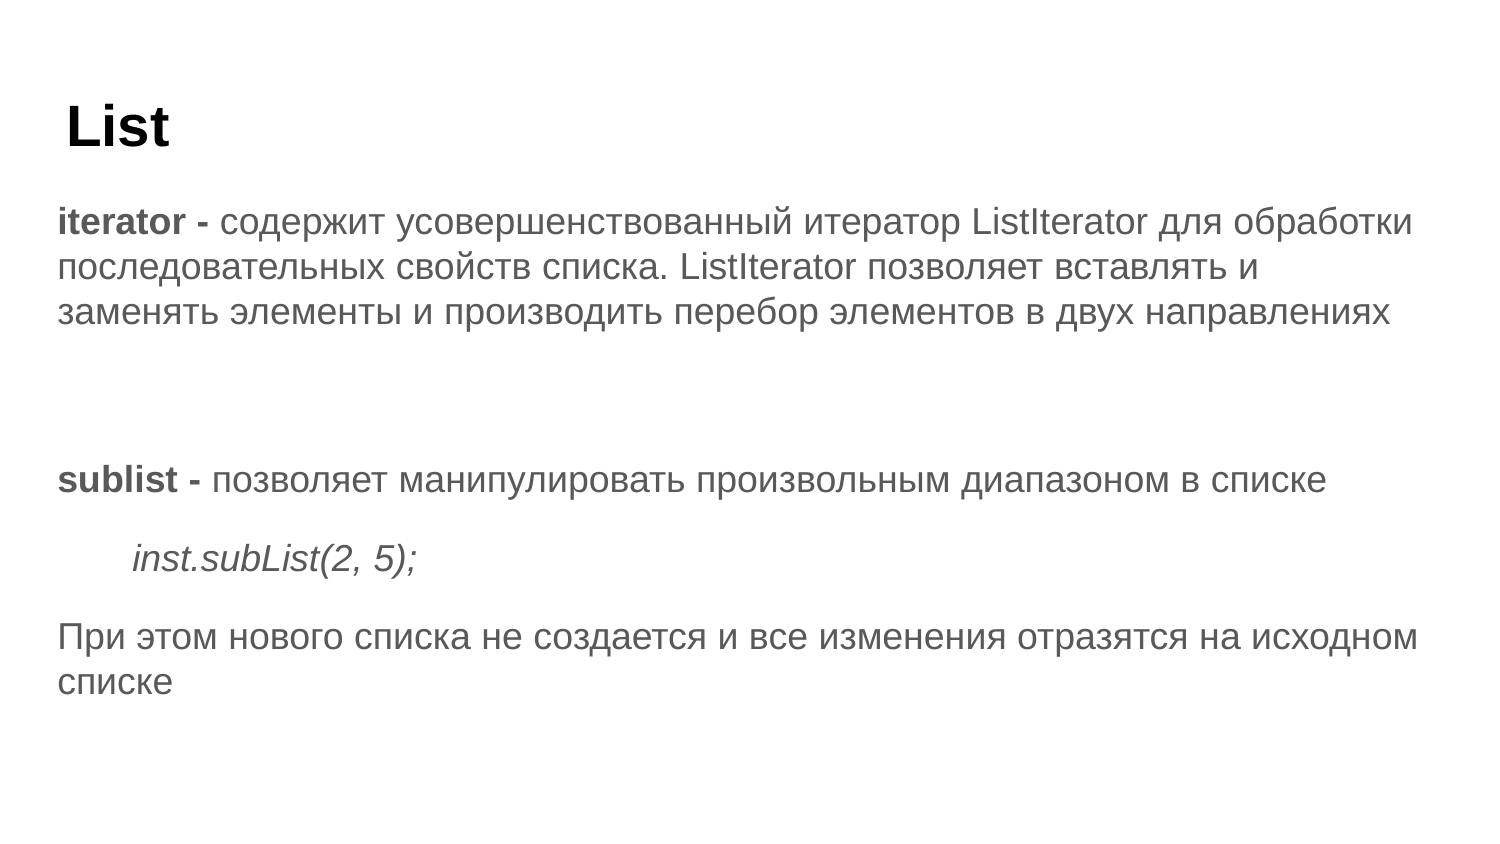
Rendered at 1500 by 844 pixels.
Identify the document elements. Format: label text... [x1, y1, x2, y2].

title List [51, 72, 1449, 167]
list iterator - содержит усовершенствованный итератор ListIterator для обработки последовательных свойств списка. ListIterator позволяет вставлять и заменять элементы и производить перебор элементов в двух направлениях sublist - позволяет манипулировать произвольным диапазоном в списке inst.subList(2, 5); При этом нового списка не создается и все изменения отразятся на исходном списке [42, 182, 1440, 743]
